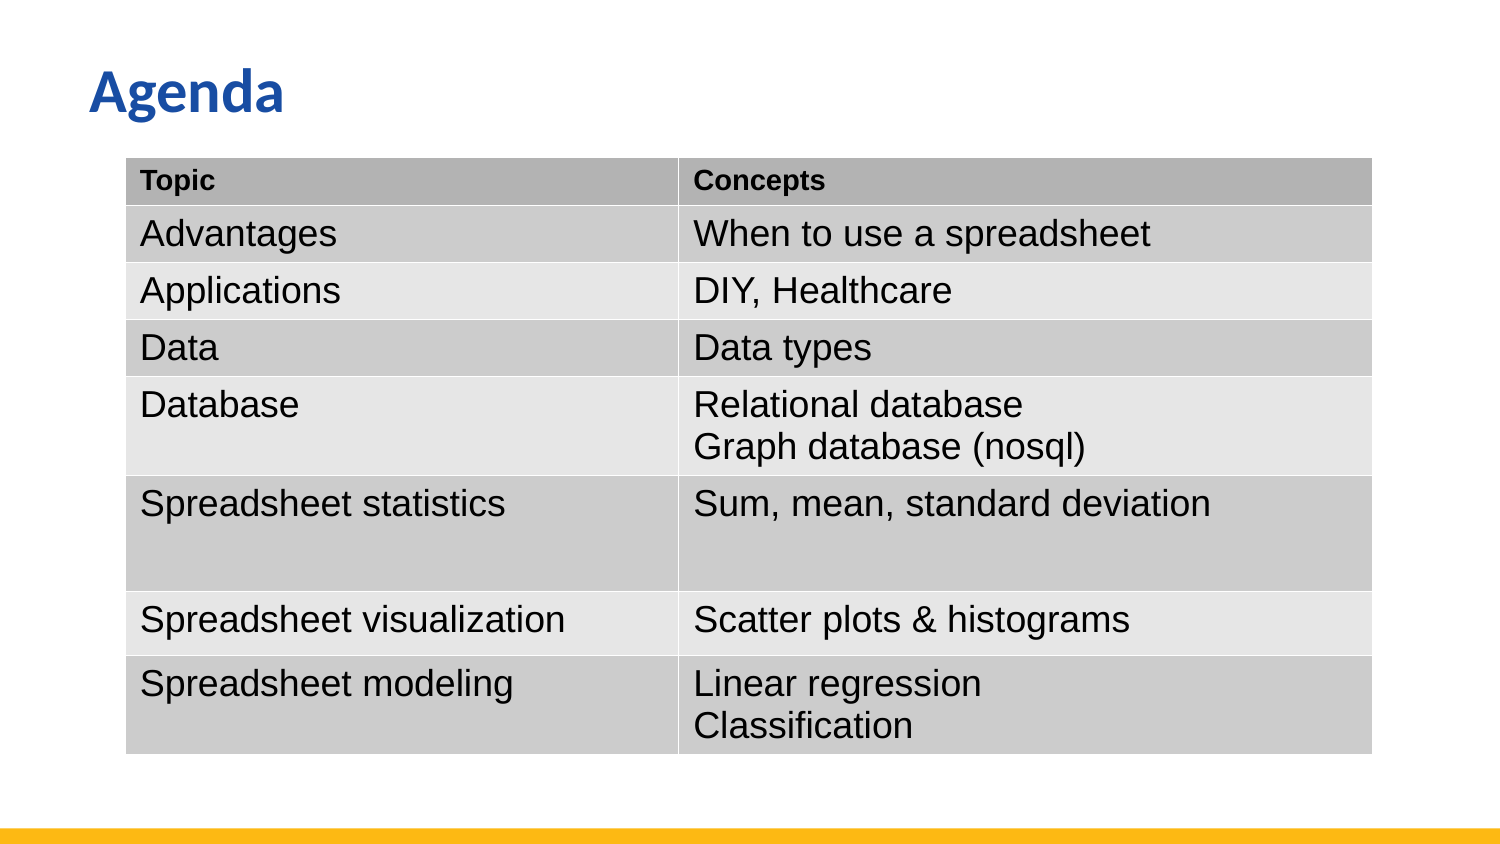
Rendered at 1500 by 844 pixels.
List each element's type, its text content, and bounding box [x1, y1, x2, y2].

table_cell Applications [126, 263, 678, 319]
text_box Agenda [75, 0, 1425, 197]
table_cell Relational database Graph database (nosql) [679, 377, 1372, 475]
table_cell Sum, mean, standard deviation [679, 476, 1372, 591]
table_header Topic [126, 158, 678, 205]
table_header Concepts [679, 158, 1372, 205]
table_cell Spreadsheet statistics [126, 476, 678, 591]
table_cell Linear regression Classification [679, 656, 1372, 754]
table_cell Scatter plots & histograms [679, 592, 1372, 655]
table_cell When to use a spreadsheet [679, 206, 1372, 262]
table_cell Spreadsheet visualization [126, 592, 678, 655]
table_cell Data types [679, 320, 1372, 376]
table_cell Data [126, 320, 678, 376]
table_cell Advantages [126, 206, 678, 262]
table_cell DIY, Healthcare [679, 263, 1372, 319]
table_cell Spreadsheet modeling [126, 656, 678, 754]
table_cell Database [126, 377, 678, 475]
